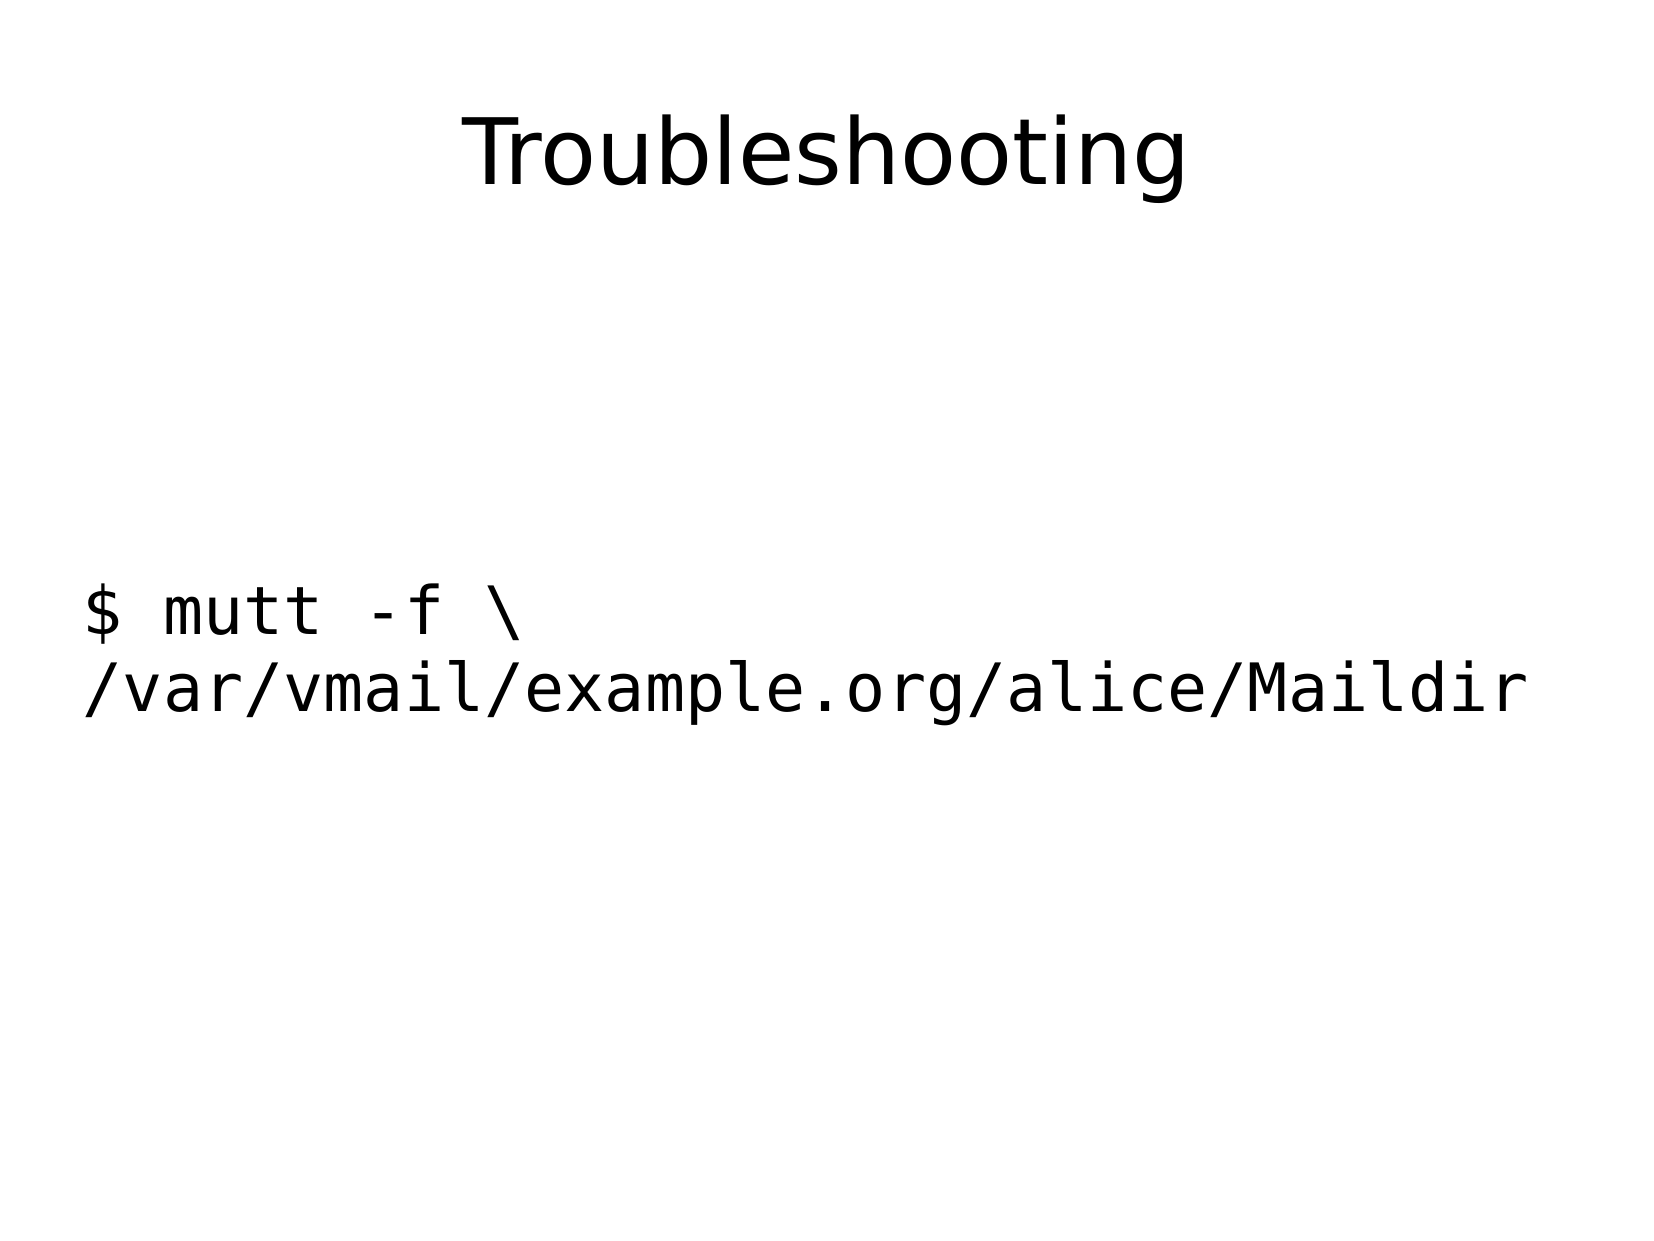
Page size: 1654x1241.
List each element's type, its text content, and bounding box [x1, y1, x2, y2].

title Troubleshooting [82, 49, 1571, 257]
subtitle $ mutt -f \ /var/vmail/example.org/alice/Maildir [82, 290, 1571, 1010]
